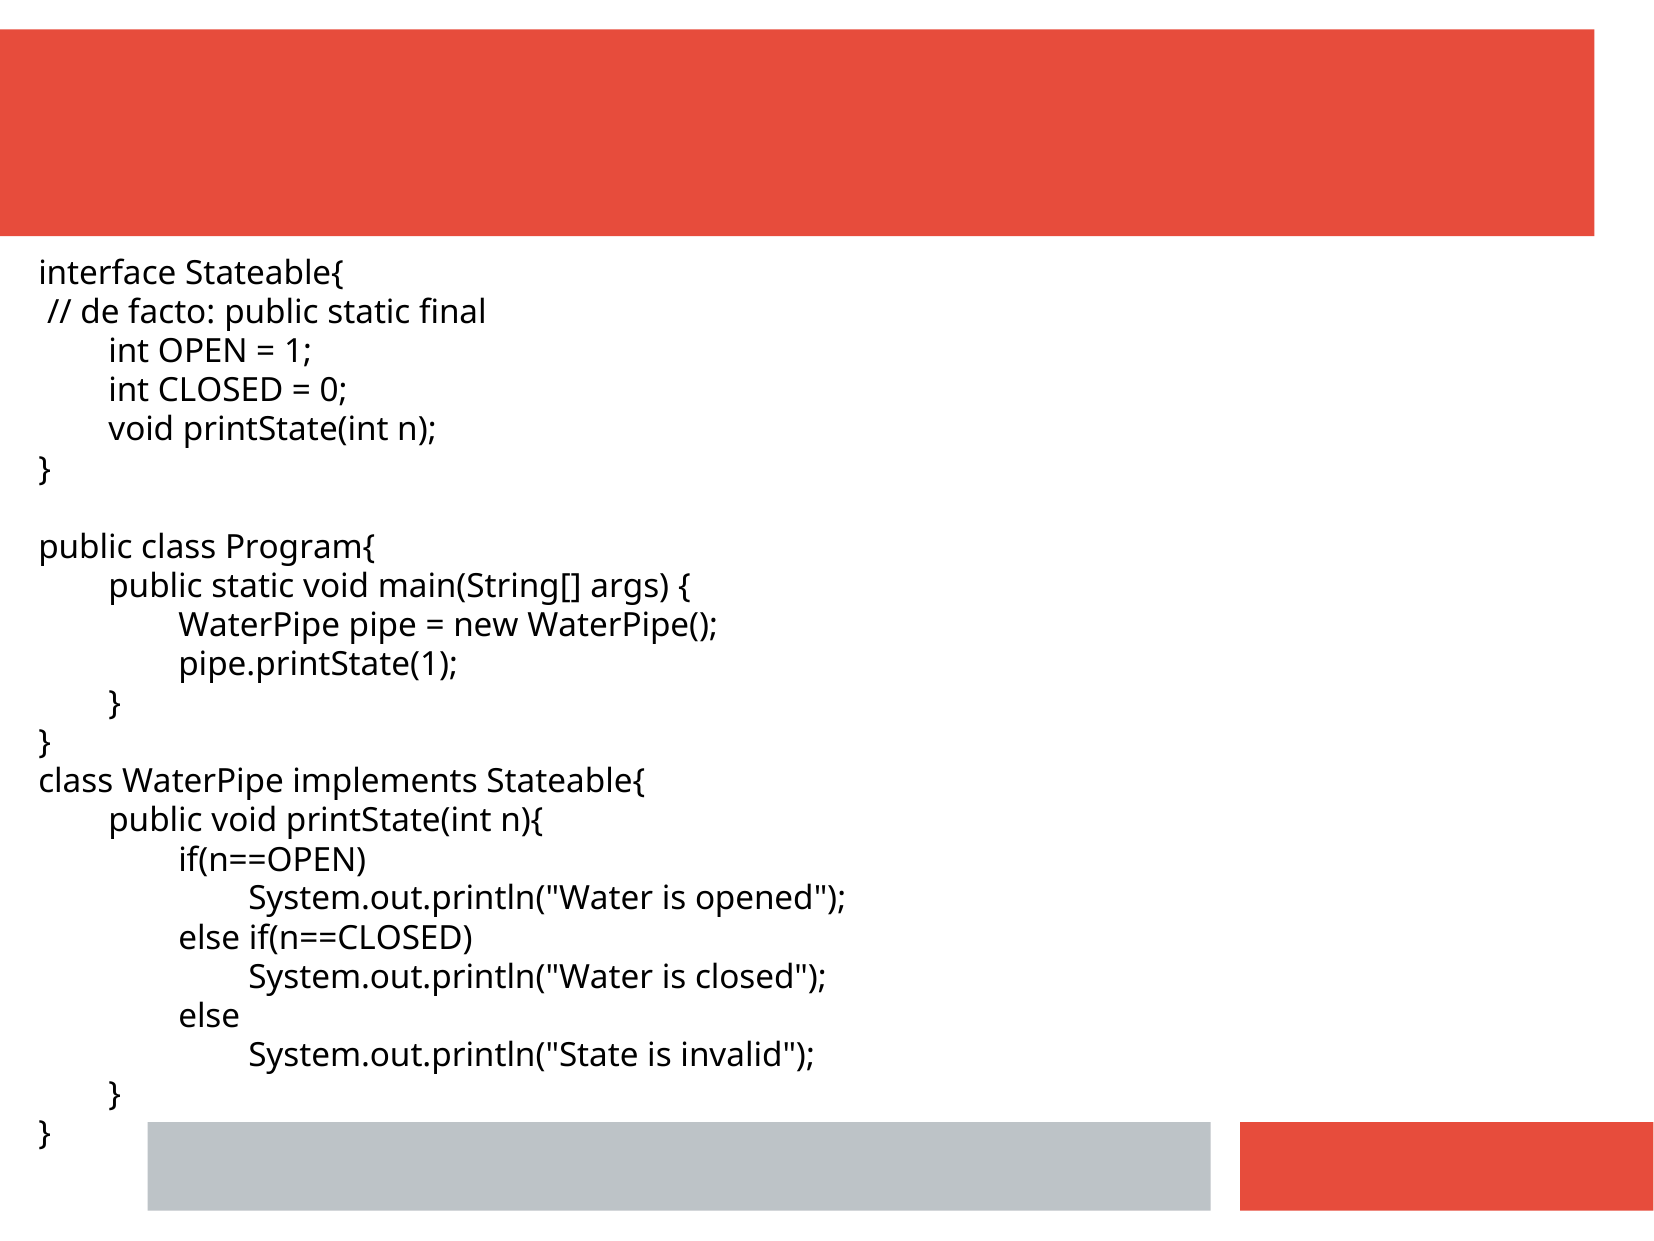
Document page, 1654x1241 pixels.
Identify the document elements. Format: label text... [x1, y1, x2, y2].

text_box interface Stateable{ // de facto: public static final int OPEN = 1; int CLOSED = 0; void printState(int n); } public class Program{ public static void main(String[] args) { WaterPipe pipe = new WaterPipe(); pipe.printState(1); } } class WaterPipe implements Stateable{ public void printState(int n){ if(n==OPEN) System.out.println("Water is opened"); else if(n==CLOSED) System.out.println("Water is closed"); else System.out.println("State is invalid"); } } [23, 245, 1280, 1235]
